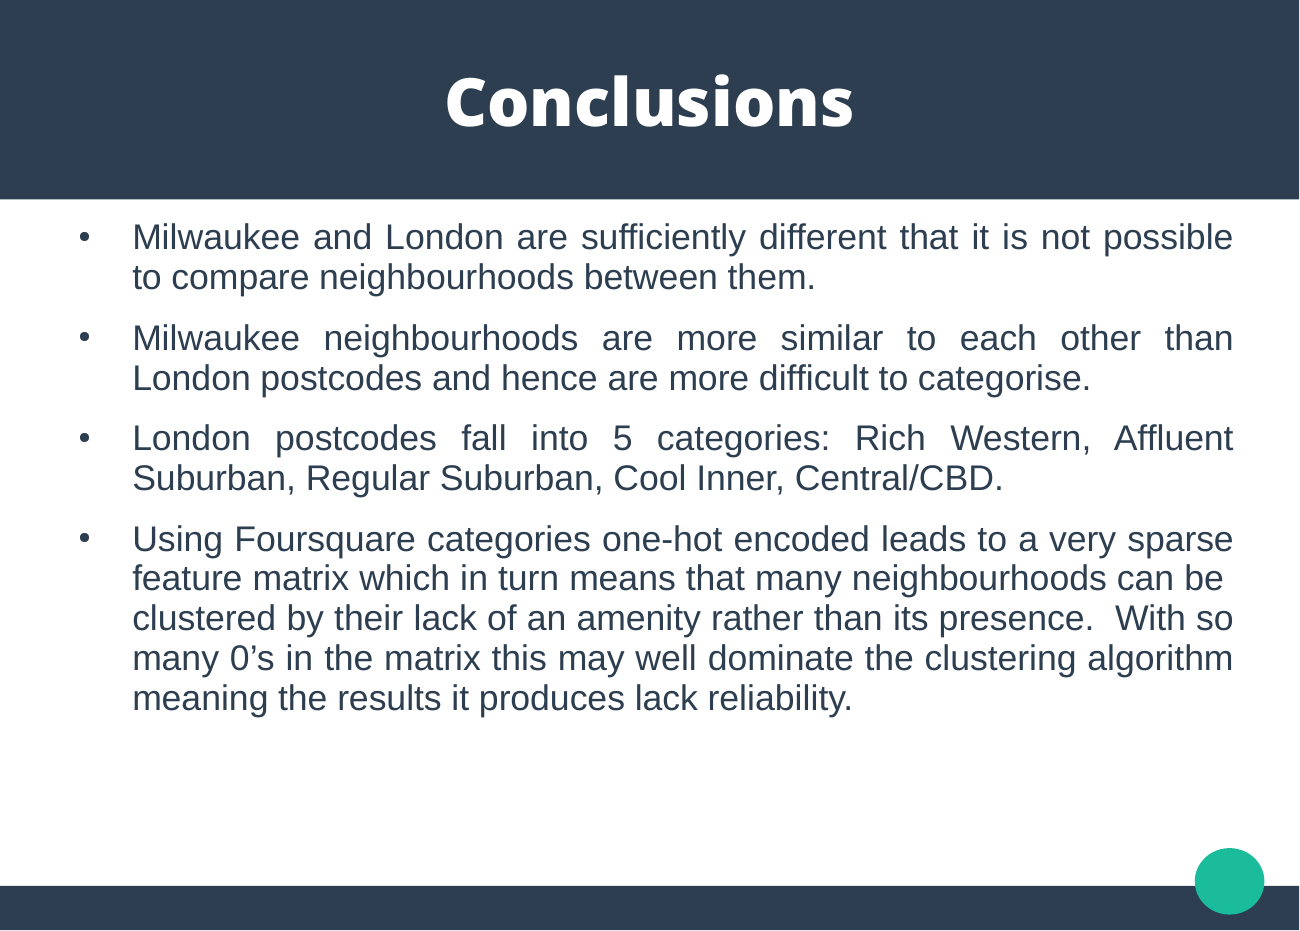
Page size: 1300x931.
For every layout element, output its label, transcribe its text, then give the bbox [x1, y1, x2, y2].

text_box Conclusions [0, 0, 1300, 201]
list Milwaukee and London are sufficiently different that it is not possible to compare neighbourhoods between them. Milwaukee neighbourhoods are more similar to each other than London postcodes and hence are more difficult to categorise. London postcodes fall into 5 categories: Rich Western, Affluent Suburban, Regular Suburban, Cool Inner, Central/CBD. Using Foursquare categories one-hot encoded leads to a very sparse feature matrix which in turn means that many neighbourhoods can be clustered by their lack of an amenity rather than its presence. With so many 0’s in the matrix this may well dominate the clustering algorithm meaning the results it produces lack reliability. [64, 217, 1235, 758]
